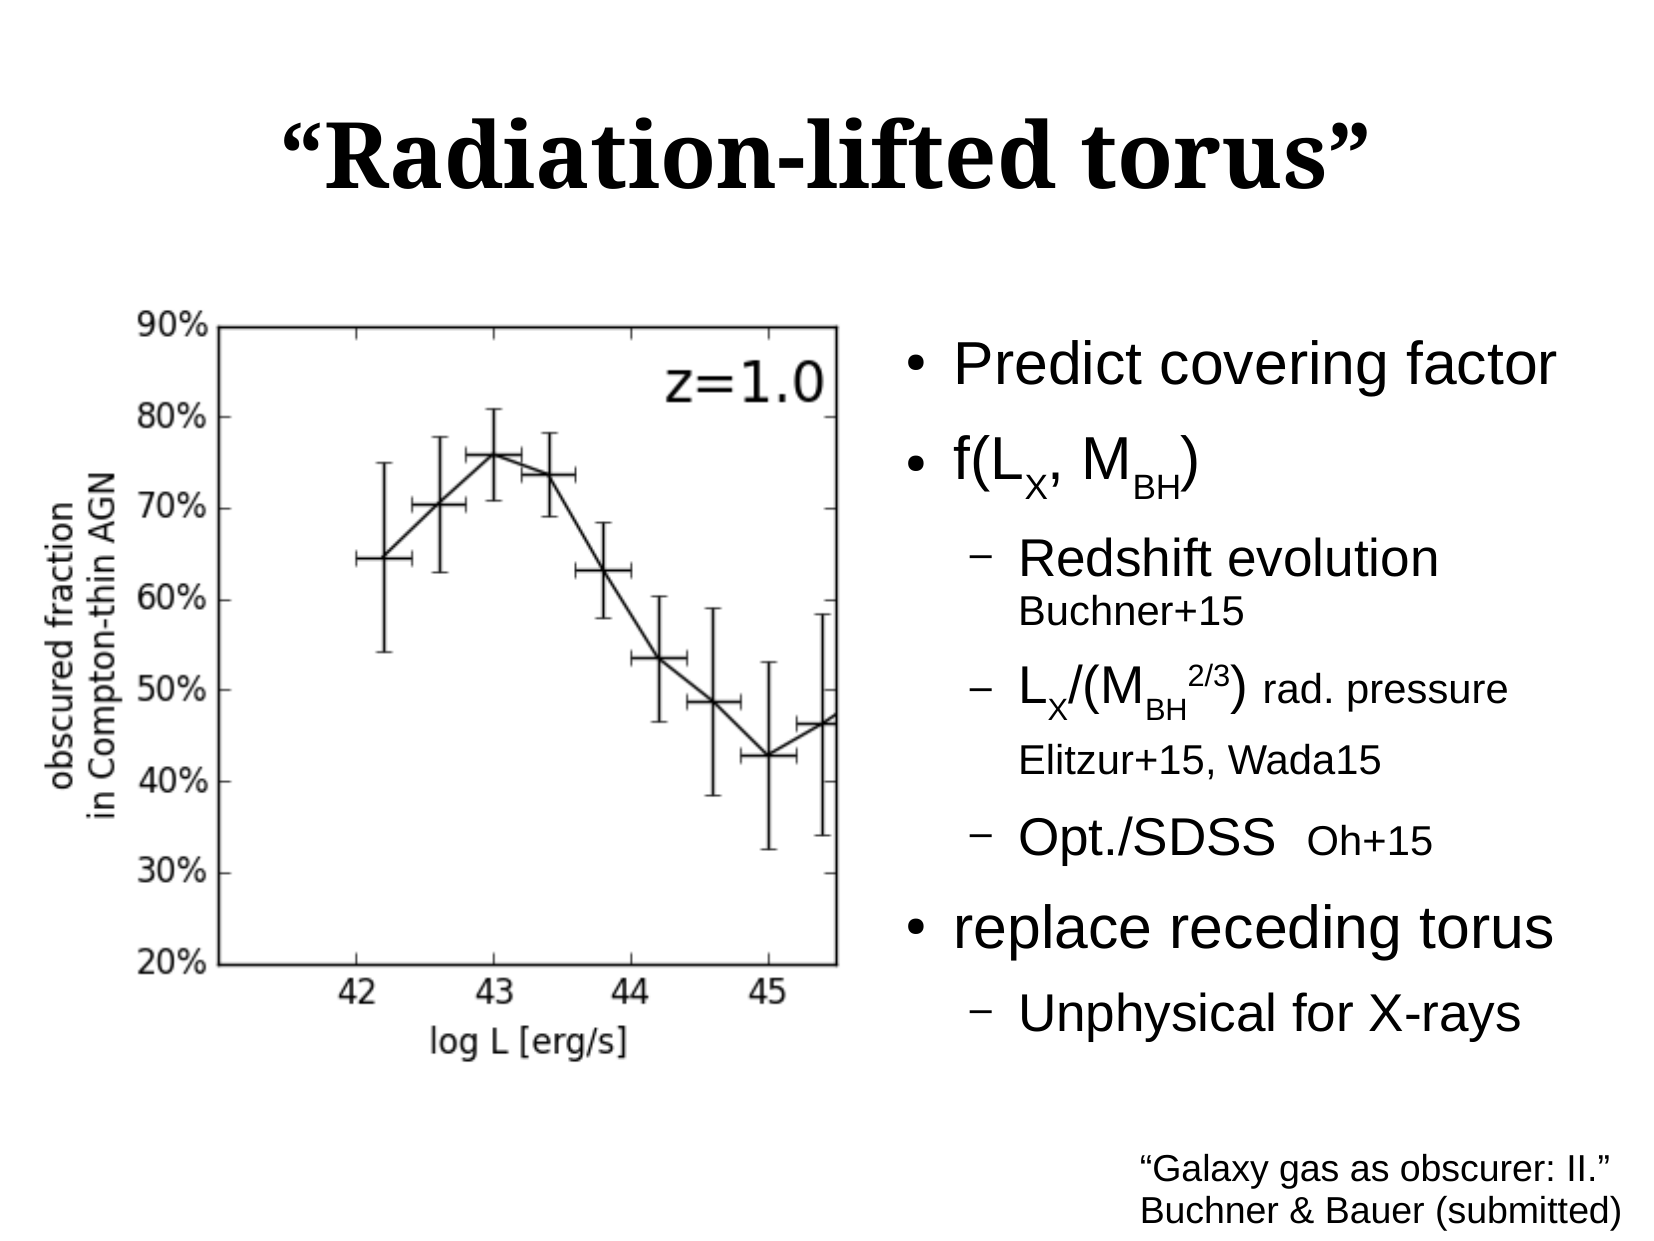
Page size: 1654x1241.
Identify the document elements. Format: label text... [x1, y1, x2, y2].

title “Radiation-lifted torus” [82, 49, 1571, 257]
list Predict covering factor f(LX, MBH) Redshift evolution Buchner+15 LX/(MBH2/3) rad. pressure Elitzur+15, Wada15 Opt./SDSS Oh+15 replace receding torus Unphysical for X-rays [889, 330, 1636, 1050]
text_box “Galaxy gas as obscurer: II.” Buchner & Bauer (submitted) [1125, 1140, 1646, 1240]
picture [27, 289, 856, 1081]
